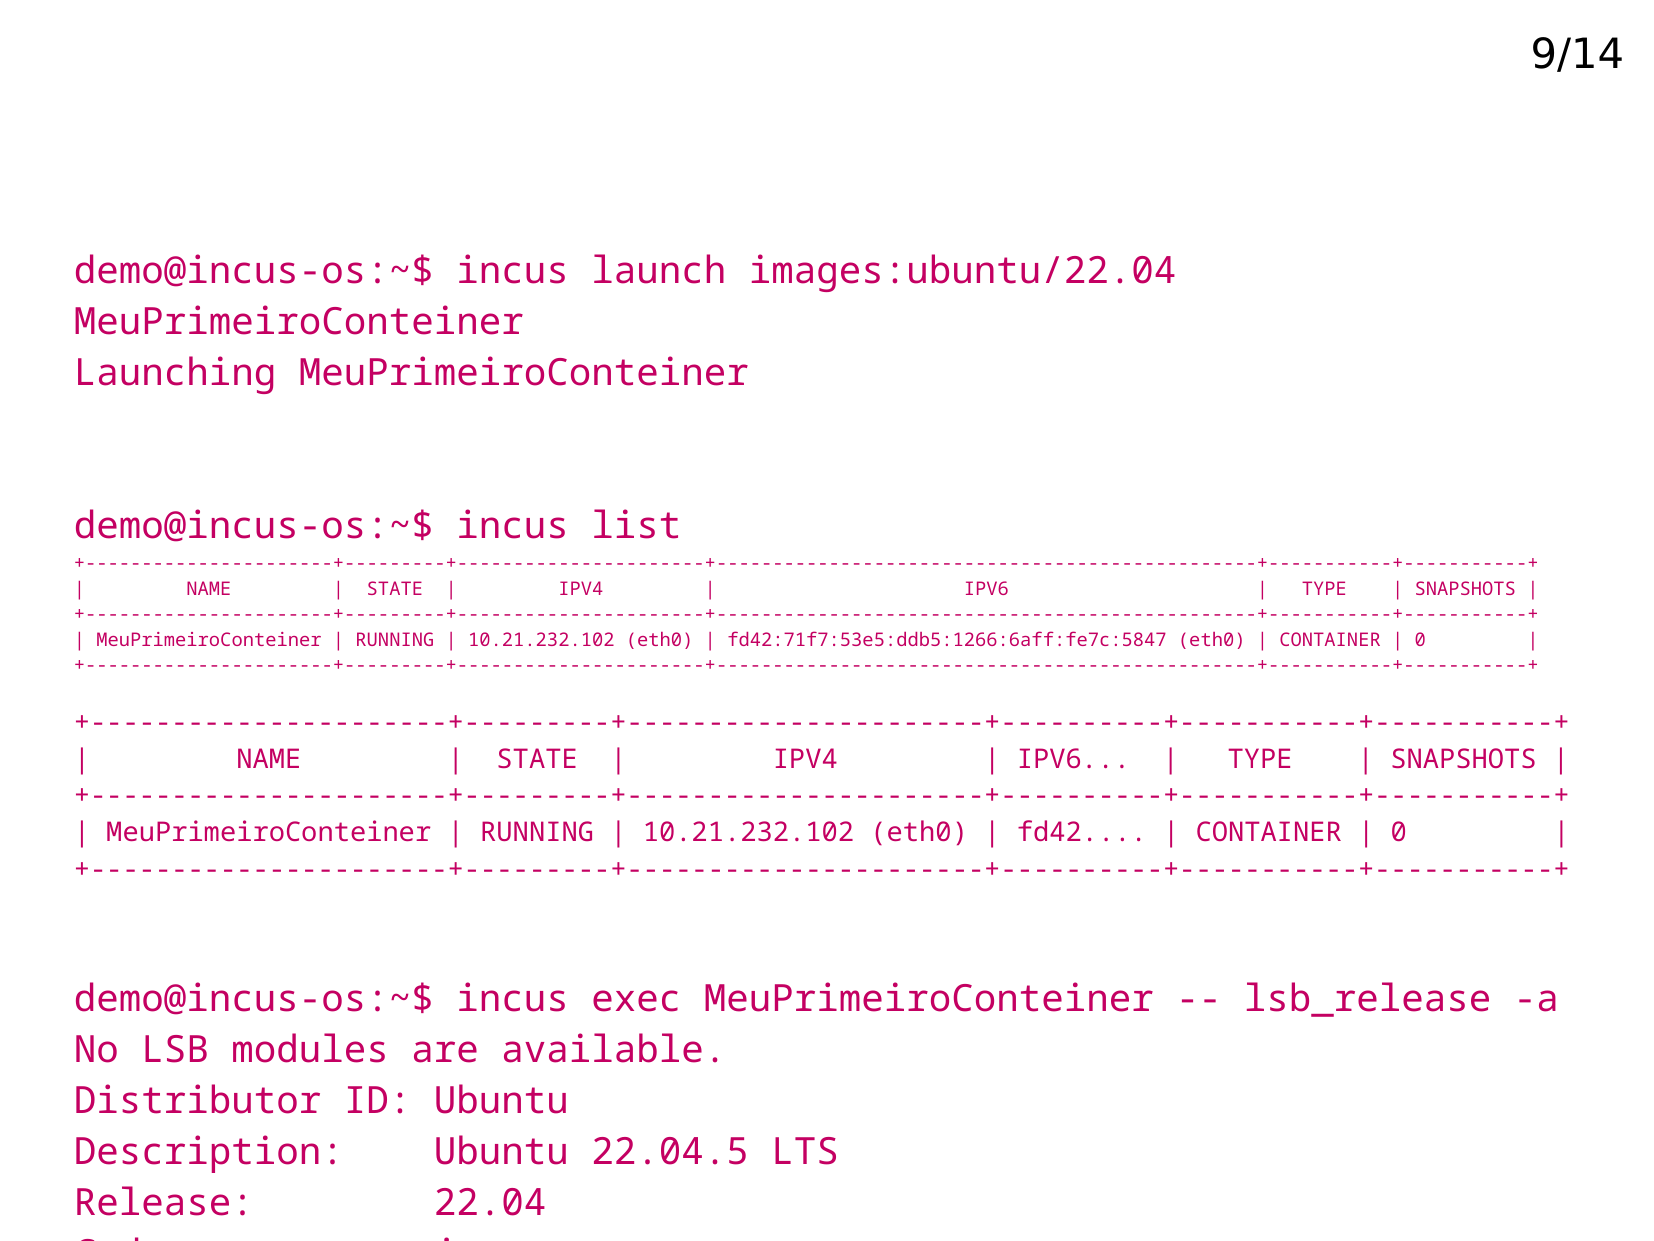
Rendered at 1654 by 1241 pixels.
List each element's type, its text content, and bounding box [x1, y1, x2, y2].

text_box demo@incus-os:~$ incus launch images:ubuntu/22.04 MeuPrimeiroConteiner Launching MeuPrimeiroConteiner demo@incus-os:~$ incus list +----------------------+---------+----------------------+------------------------------------------------+-----------+-----------+ | NAME | STATE | IPV4 | IPV6 | TYPE | SNAPSHOTS | +----------------------+---------+----------------------+------------------------------------------------+-----------+-----------+ | MeuPrimeiroConteiner | RUNNING | 10.21.232.102 (eth0) | fd42:71f7:53e5:ddb5:1266:6aff:fe7c:5847 (eth0) | CONTAINER | 0 | +----------------------+---------+----------------------+------------------------------------------------+-----------+-----------+ +----------------------+---------+----------------------+----------+-----------+-----------+ | NAME | STATE | IPV4 | IPV6... | TYPE | SNAPSHOTS | +----------------------+---------+----------------------+----------+-----------+-----------+ | MeuPrimeiroConteiner | RUNNING | 10.21.232.102 (eth0) | fd42.... | CONTAINER | 0 | +----------------------+---------+----------------------+----------+-----------+-----------+ demo@incus-os:~$ incus exec MeuPrimeiroConteiner -- lsb_release -a No LSB modules are available. Distributor ID: Ubuntu Description: Ubuntu 22.04.5 LTS Release: 22.04 Codename: jammy [59, 236, 1618, 1220]
